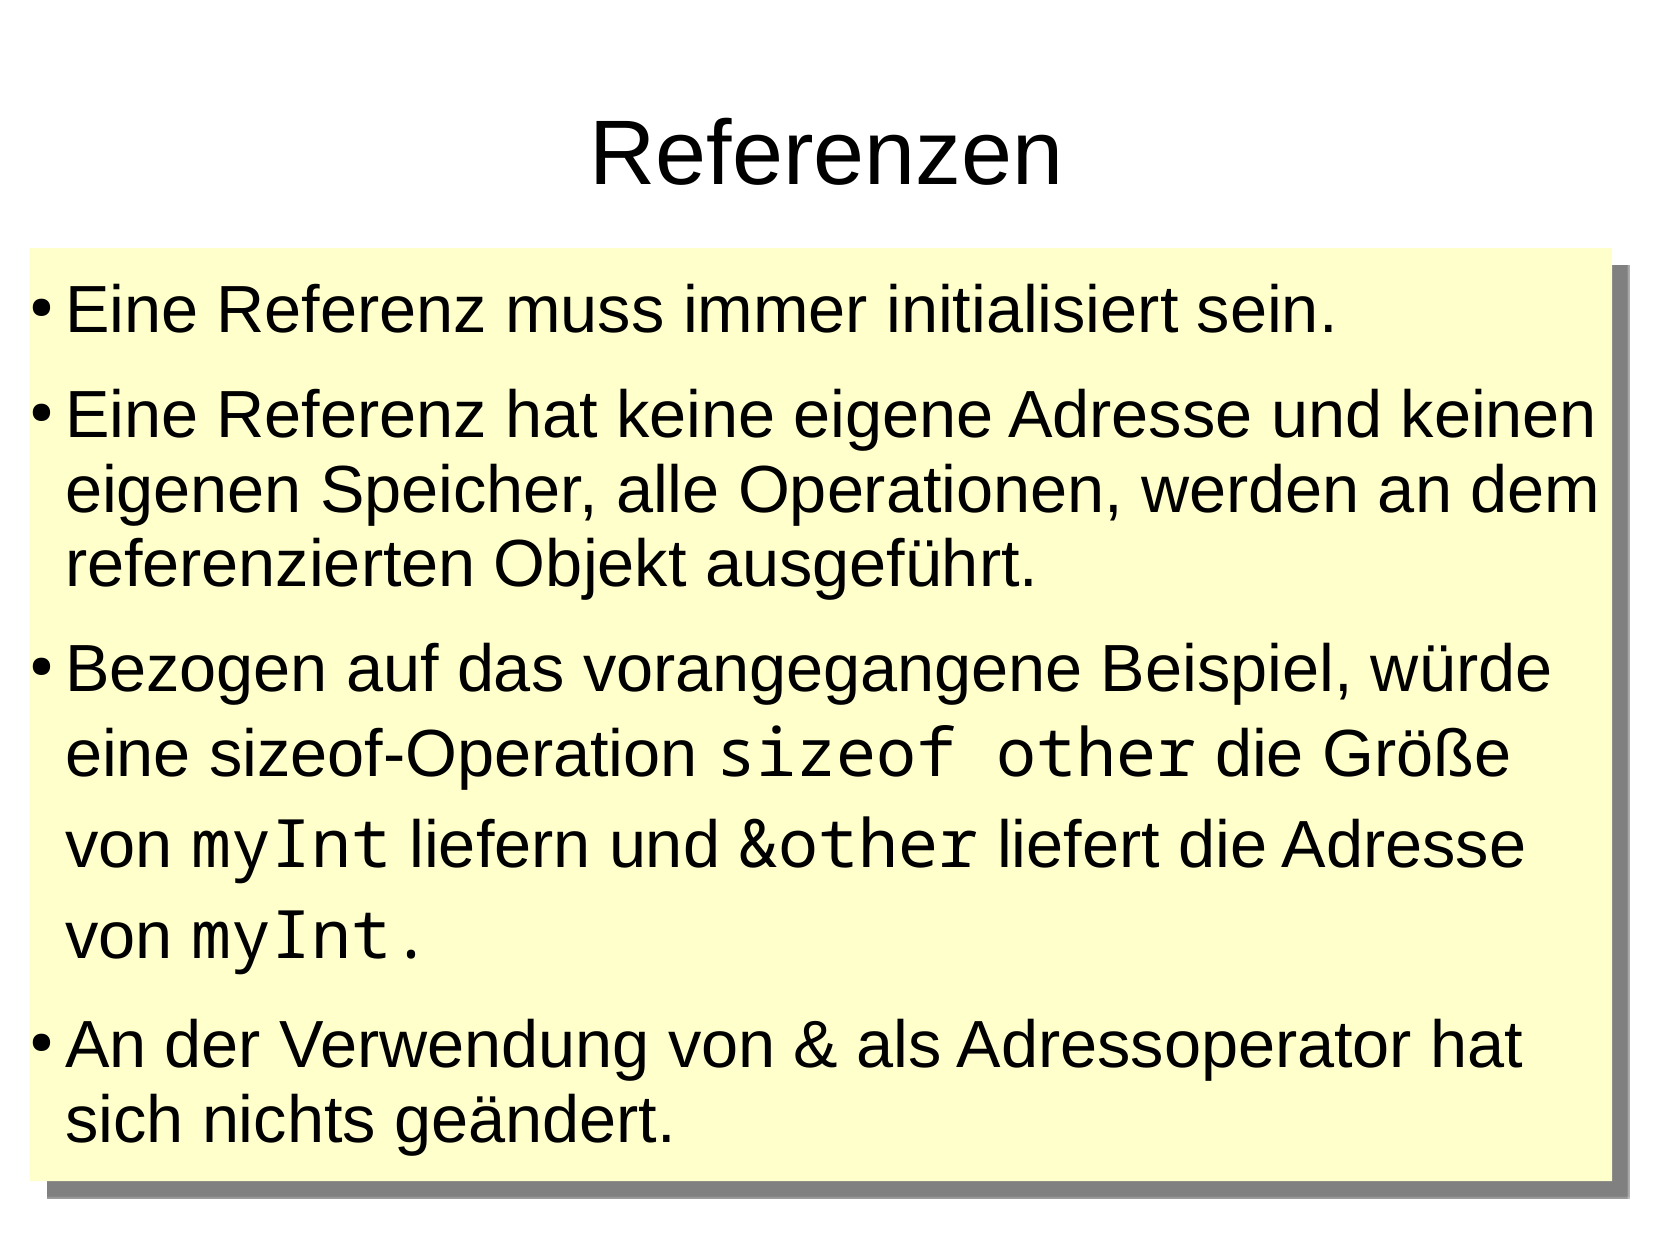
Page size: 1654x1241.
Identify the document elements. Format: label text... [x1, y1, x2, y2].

title Referenzen [82, 49, 1571, 248]
subtitle Eine Referenz muss immer initialisiert sein. Eine Referenz hat keine eigene Adresse und keinen eigenen Speicher, alle Operationen, werden an dem referenzierten Objekt ausgeführt. Bezogen auf das vorangegangene Beispiel, würde eine sizeof-Operation sizeof other die Größe von myInt liefern und &other liefert die Adresse von myInt. An der Verwendung von & als Adressoperator hat sich nichts geändert. [29, 248, 1613, 1182]
